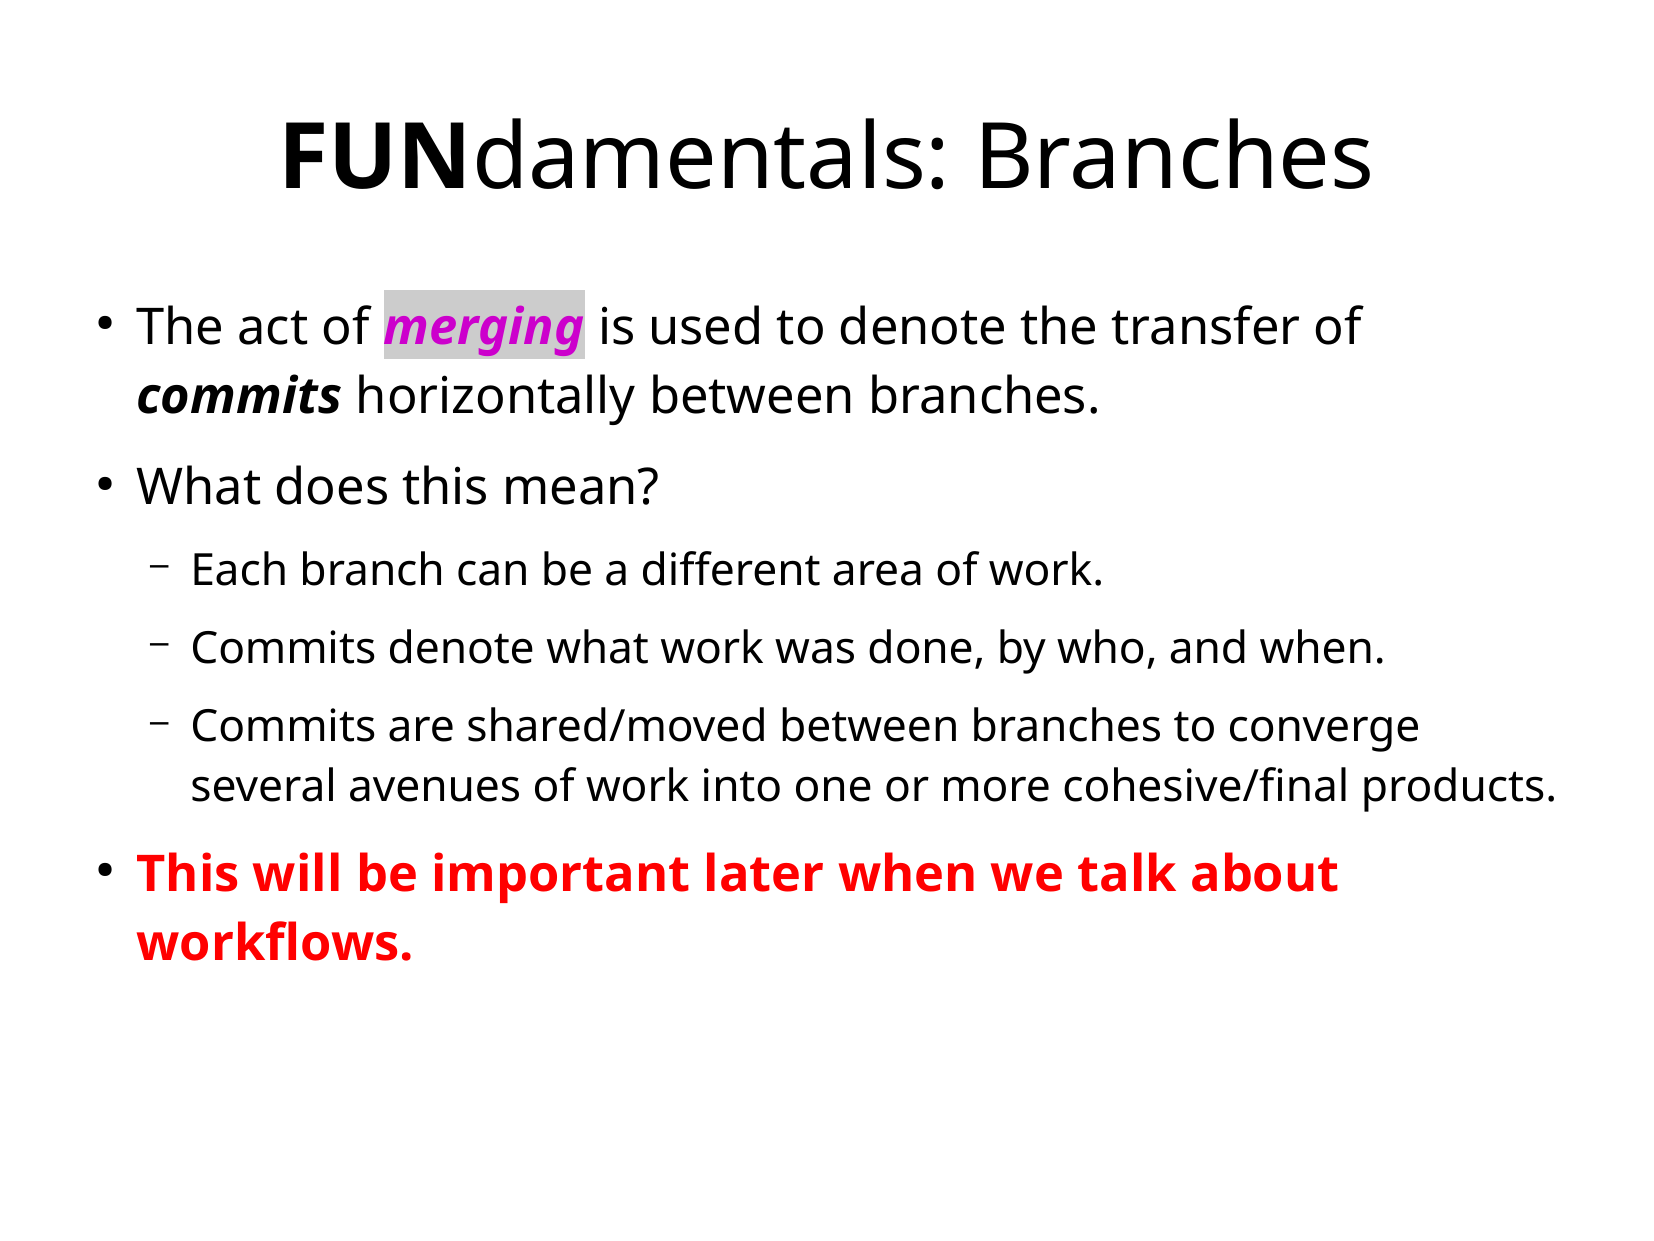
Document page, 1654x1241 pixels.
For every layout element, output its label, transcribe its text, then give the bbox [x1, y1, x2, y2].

title FUNdamentals: Branches [82, 49, 1571, 257]
list The act of merging is used to denote the transfer of commits horizontally between branches. What does this mean? Each branch can be a different area of work. Commits denote what work was done, by who, and when. Commits are shared/moved between branches to converge several avenues of work into one or more cohesive/final products. This will be important later when we talk about workflows. [82, 290, 1571, 1010]
